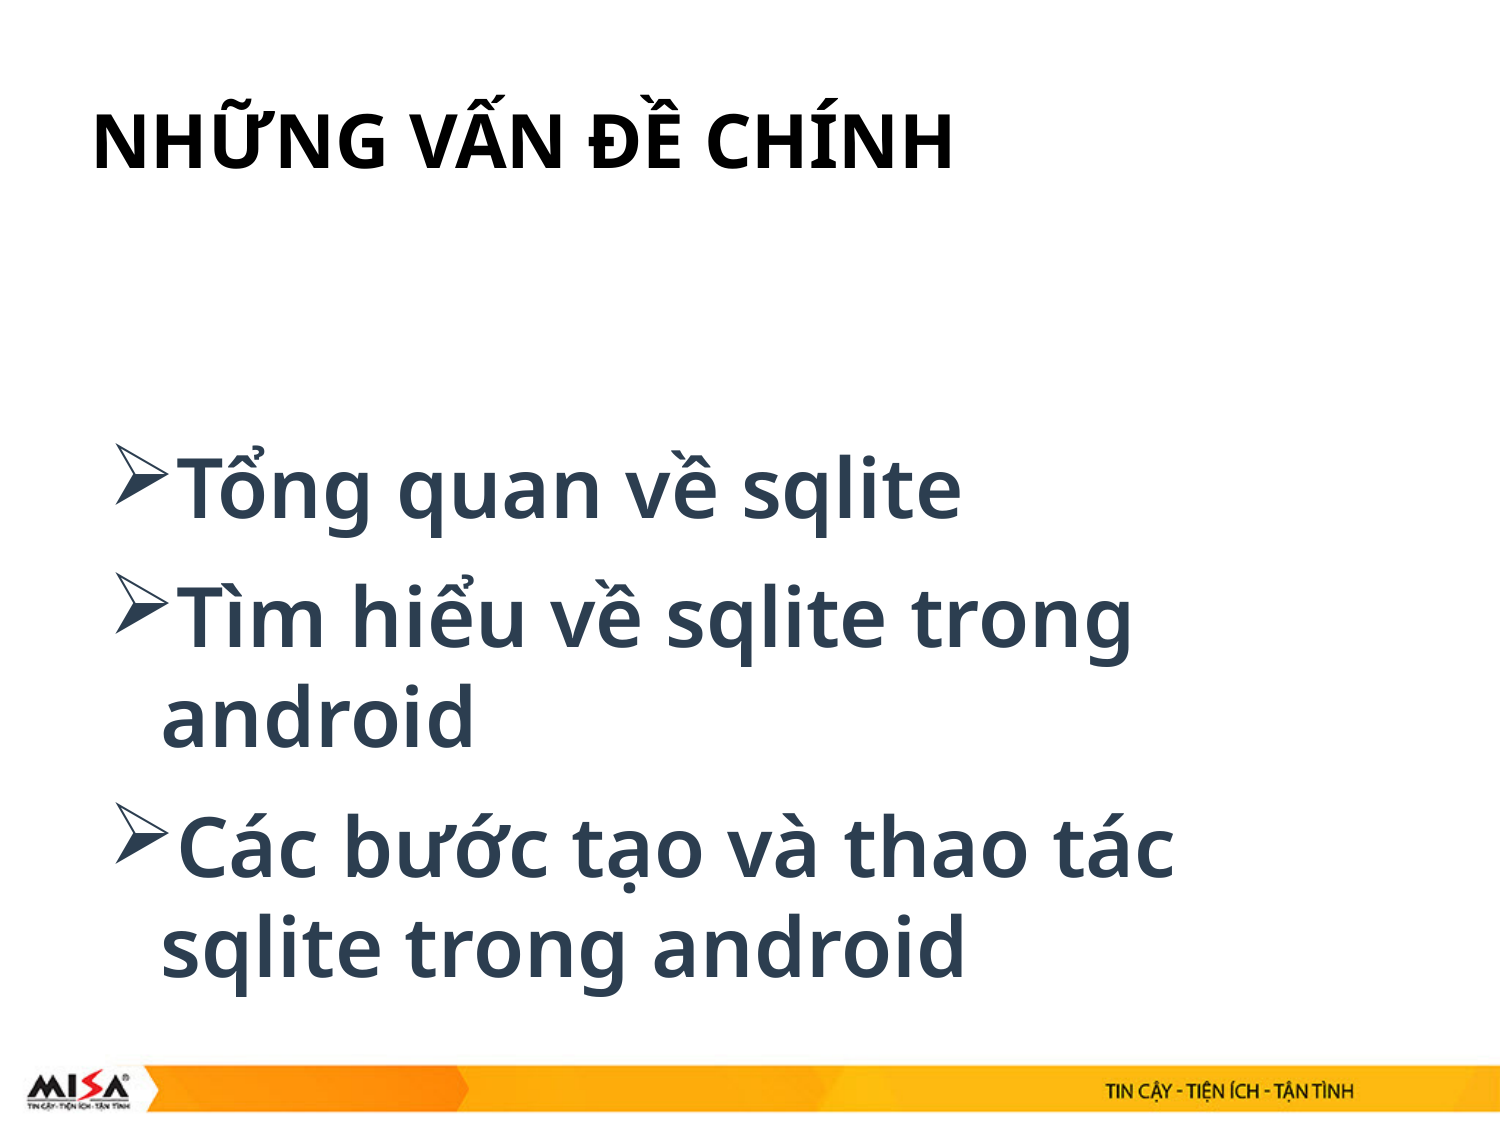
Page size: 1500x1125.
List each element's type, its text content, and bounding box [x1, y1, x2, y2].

list Tổng quan về sqlite Tìm hiểu về sqlite trong android Các bước tạo và thao tác sqlite trong android [75, 427, 1426, 721]
picture [0, 0, 1500, 1125]
title NHỮNG VẤN ĐỀ CHÍNH [75, 45, 1425, 233]
